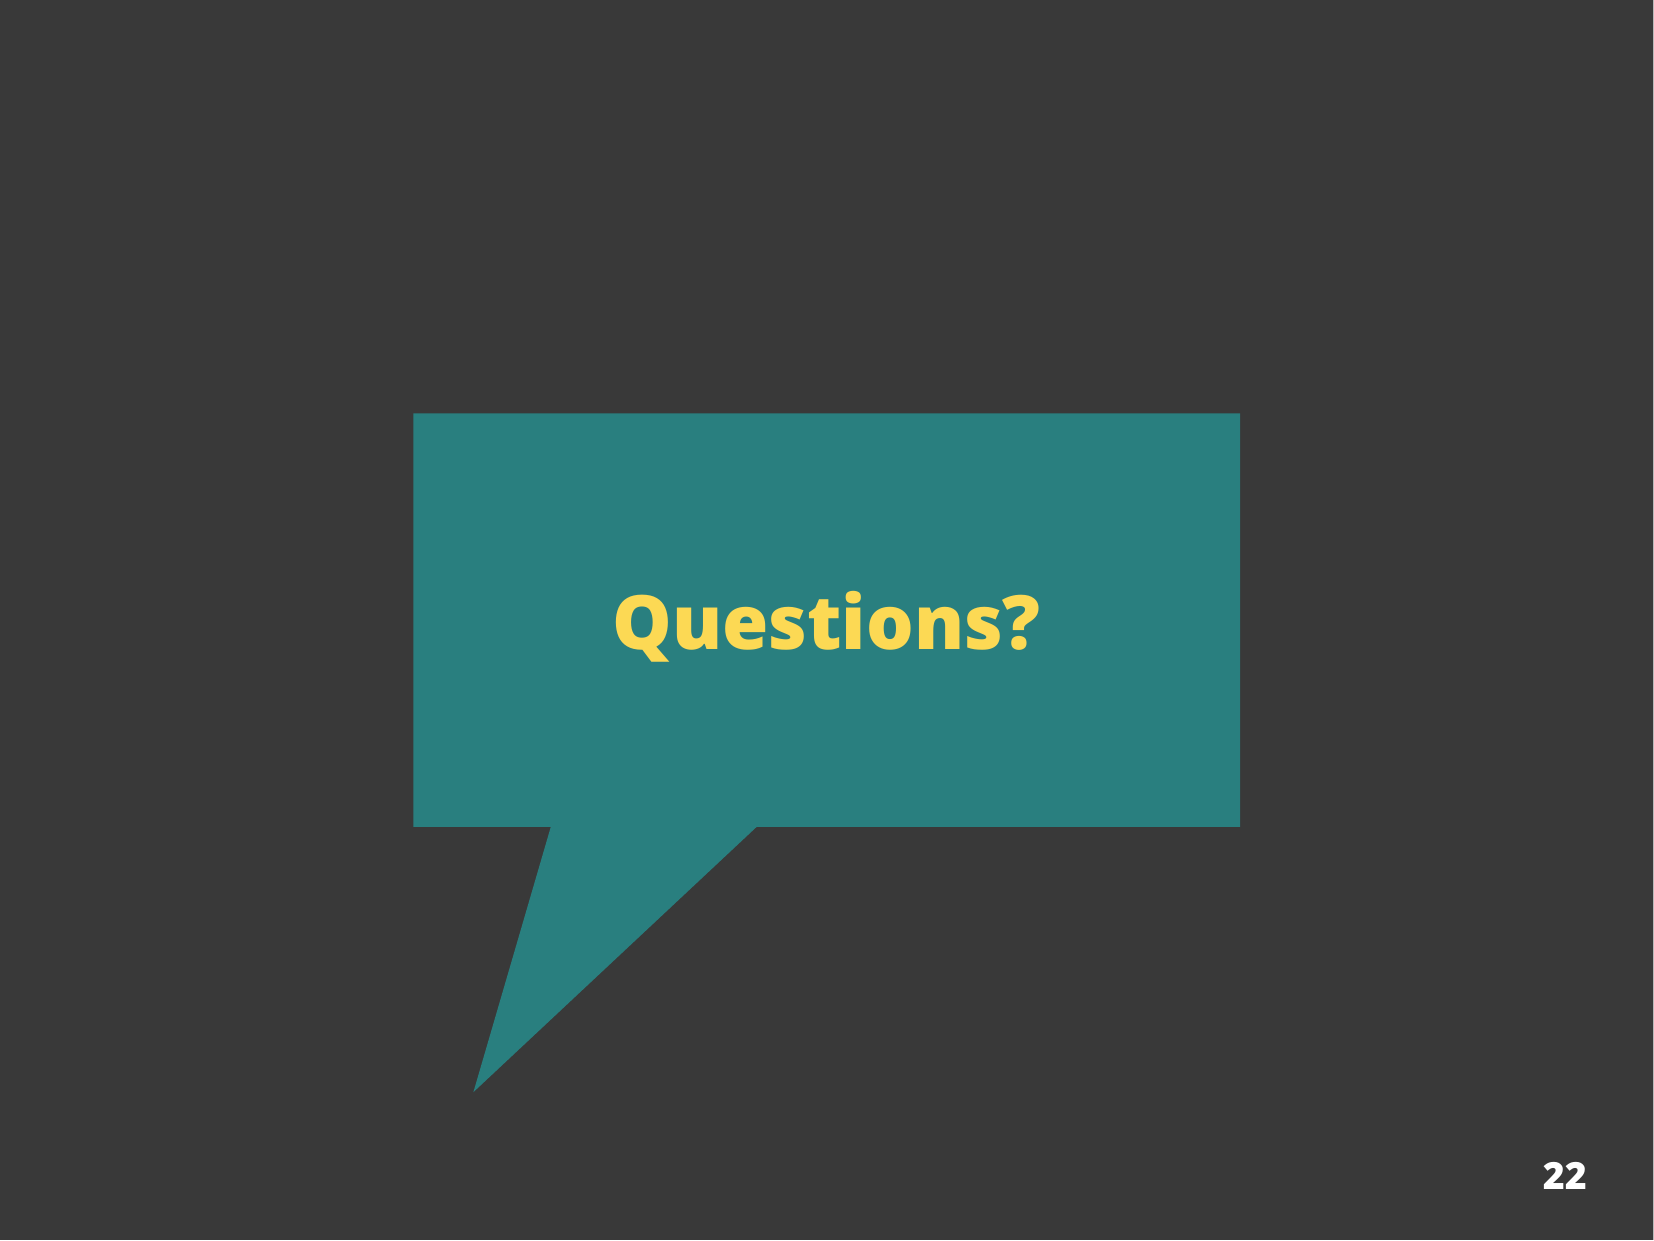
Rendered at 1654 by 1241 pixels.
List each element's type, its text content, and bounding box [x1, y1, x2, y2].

title Questions? [442, 442, 1211, 798]
